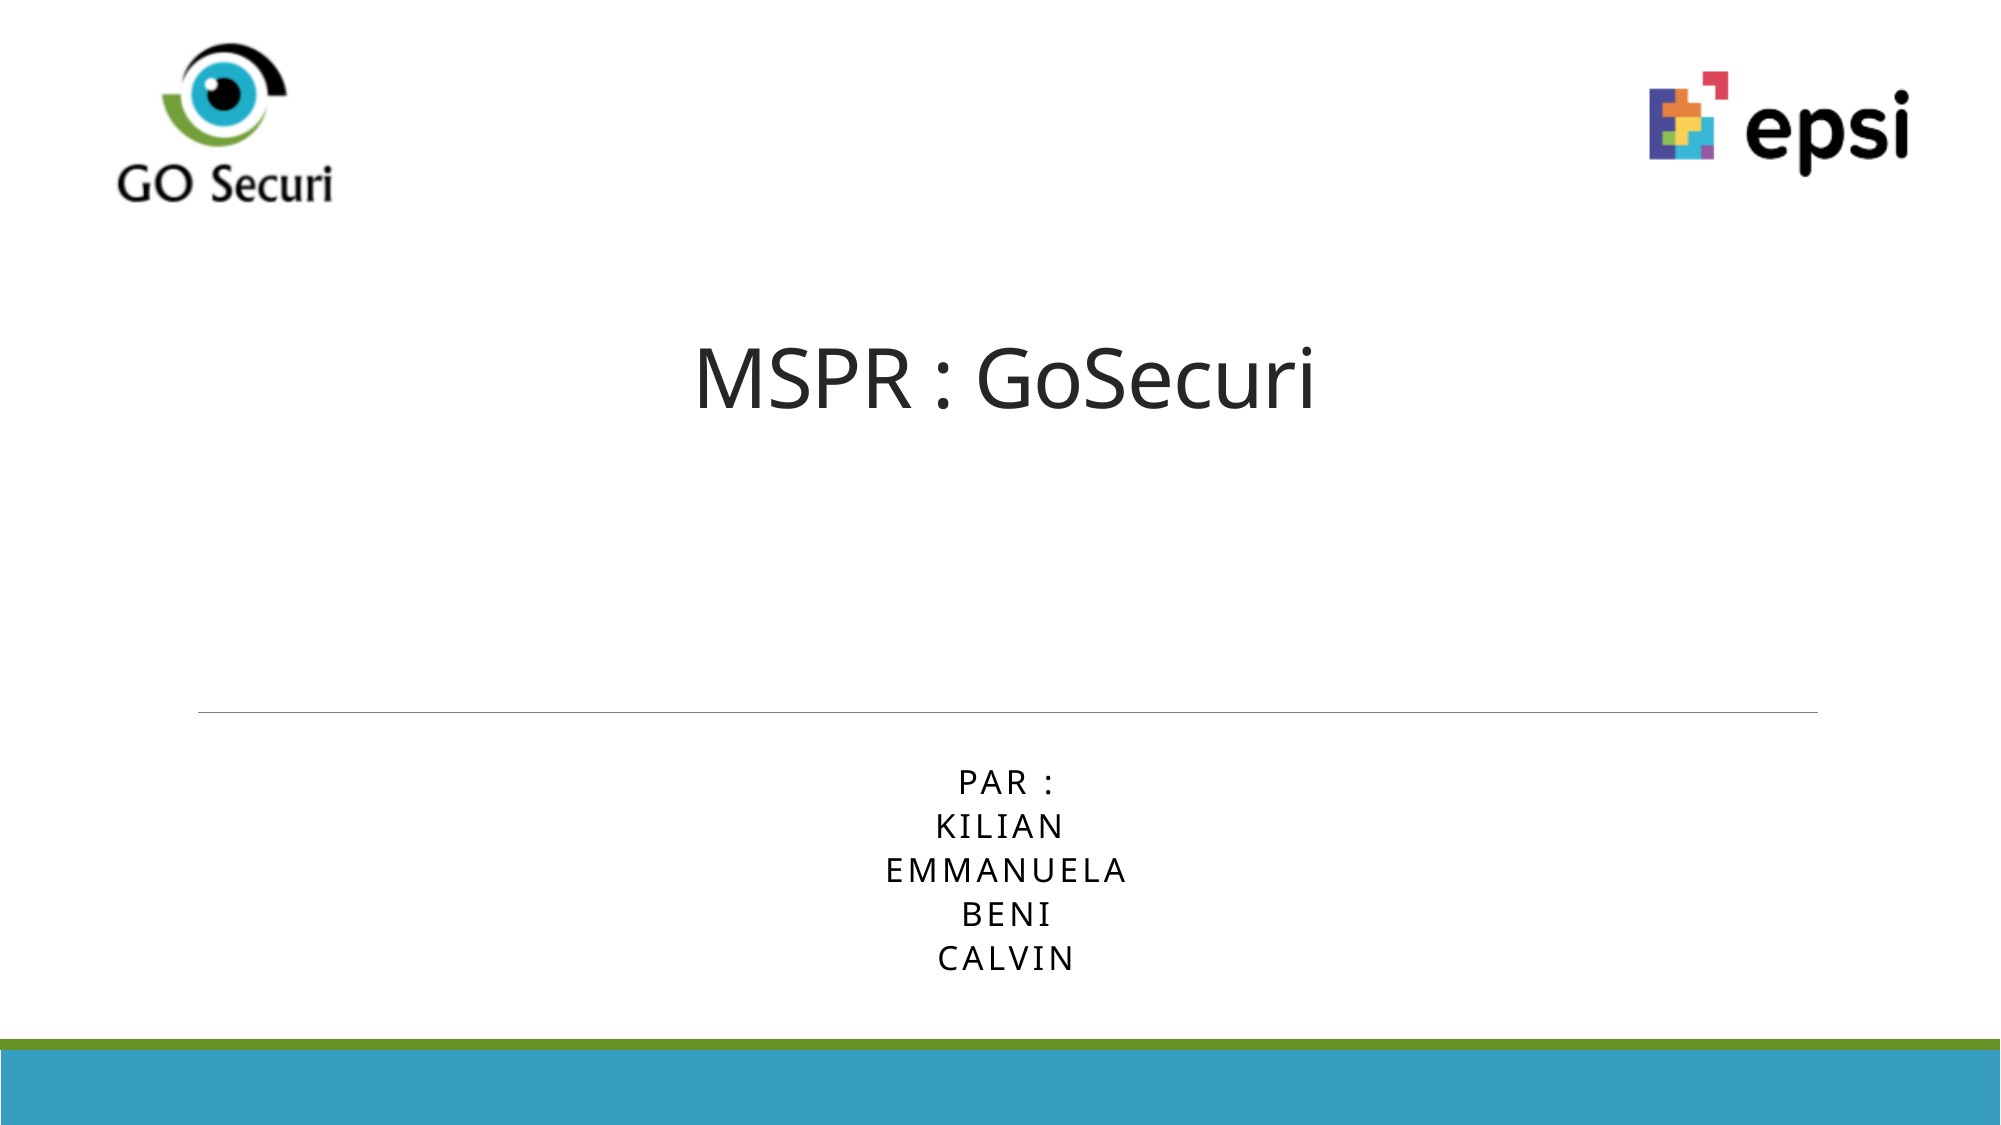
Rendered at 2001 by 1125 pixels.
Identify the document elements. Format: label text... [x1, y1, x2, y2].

picture [58, 29, 398, 223]
subtitle Par : Kilian Emmanuela Beni Calvin [180, 739, 1831, 1000]
picture [1631, 56, 1953, 196]
title MSPR : GoSecuri [180, 72, 1831, 434]
